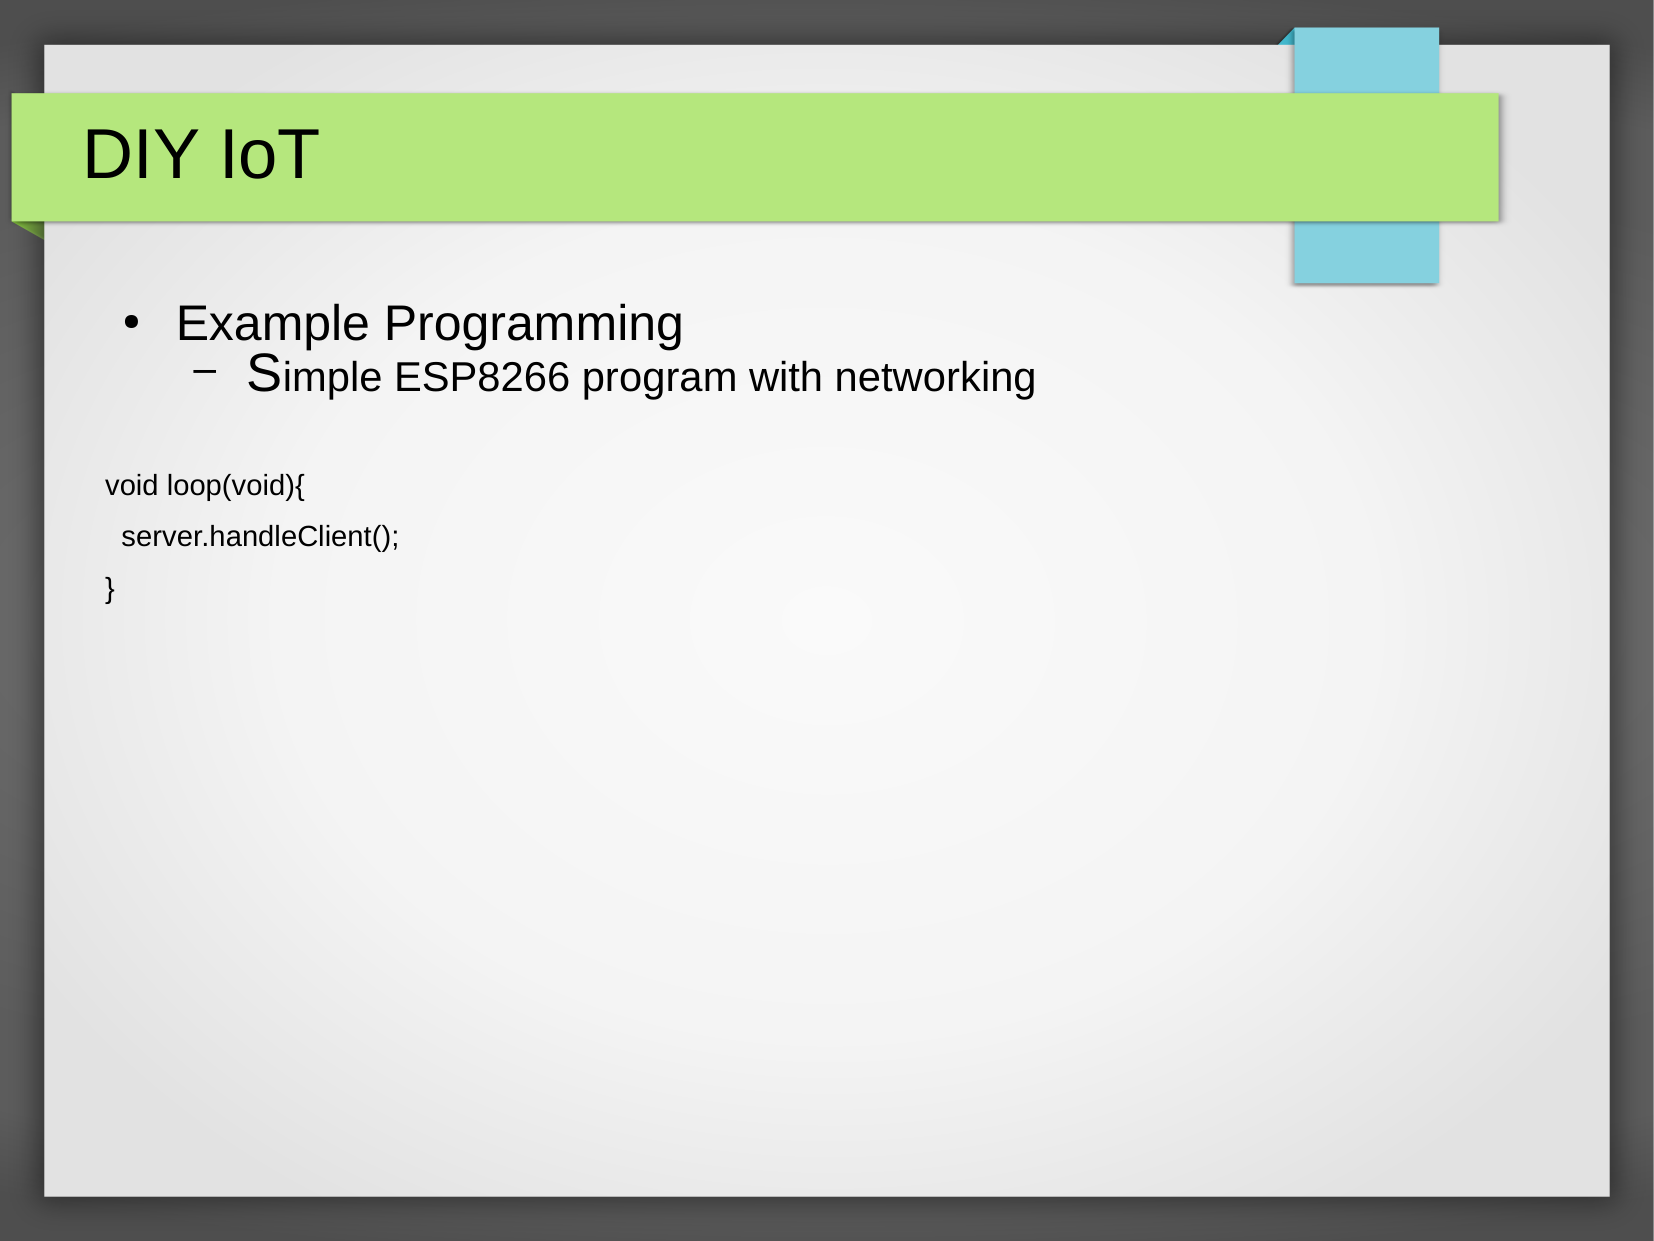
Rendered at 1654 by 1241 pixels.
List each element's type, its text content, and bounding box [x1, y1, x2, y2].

list Example Programming Simple ESP8266 program with networking void loop(void){ server.handleClient(); } [105, 295, 1594, 1141]
title DIY IoT [82, 94, 1264, 213]
picture [0, 0, 1654, 1241]
